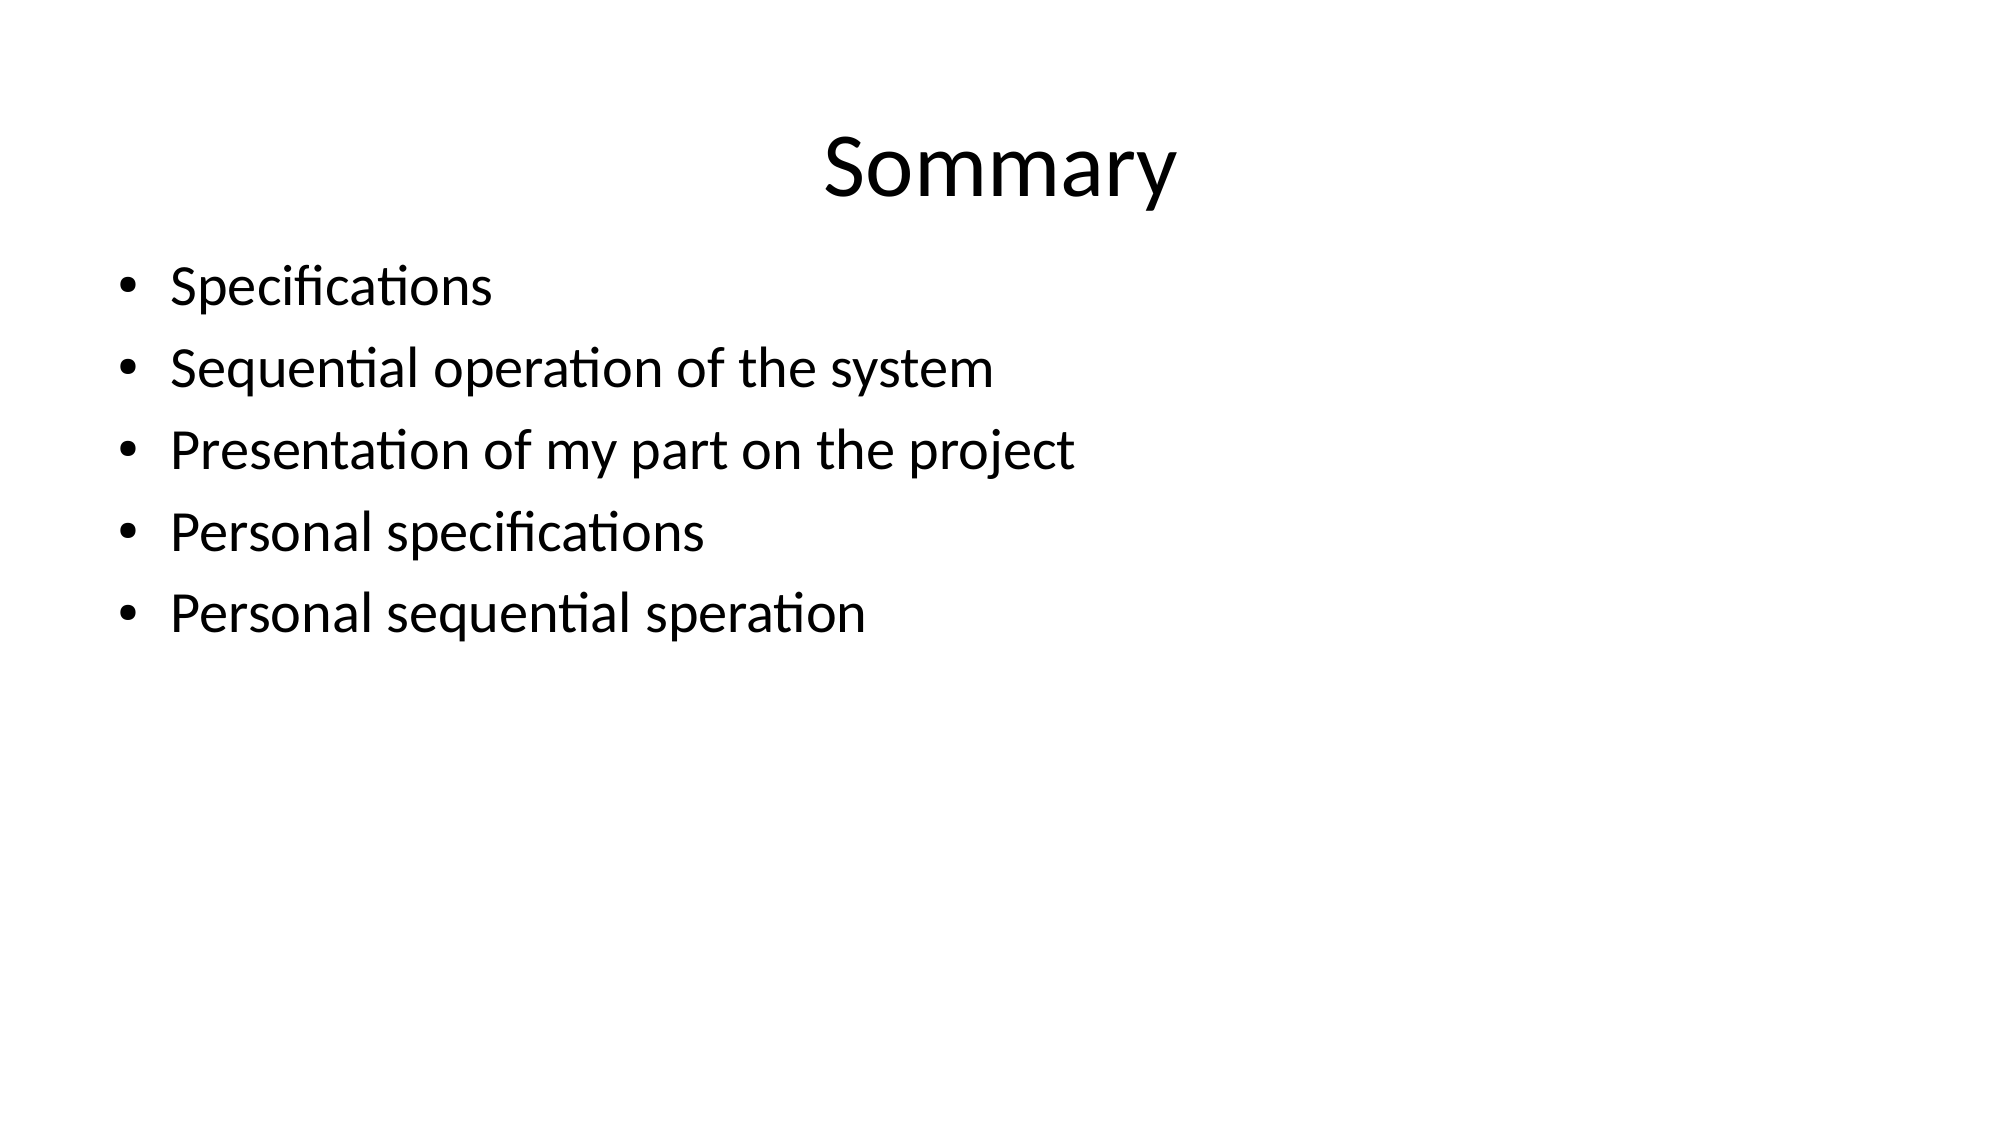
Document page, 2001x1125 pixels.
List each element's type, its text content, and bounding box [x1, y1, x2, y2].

title Sommary [118, 0, 1619, 263]
list Specifications Sequential operation of the system Presentation of my part on the project Personal specifications Personal sequential speration [99, 263, 1900, 1006]
